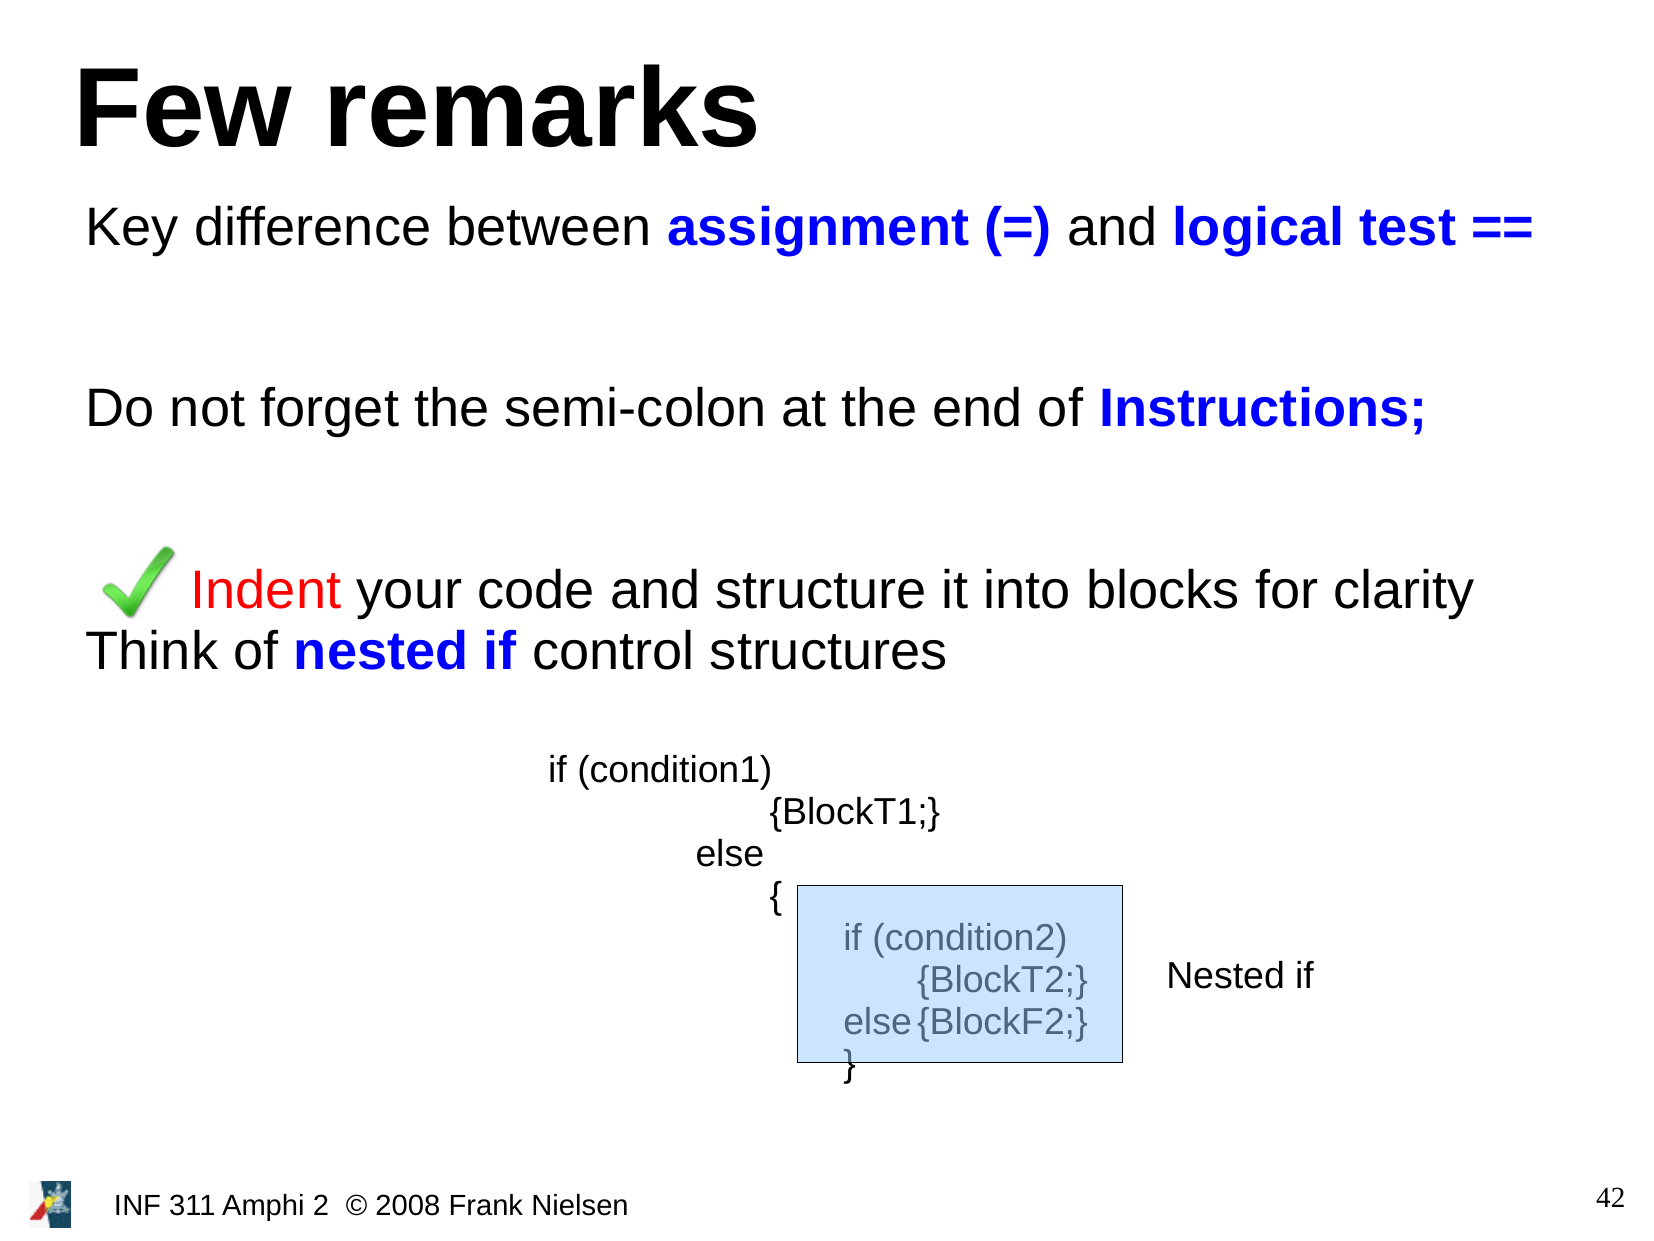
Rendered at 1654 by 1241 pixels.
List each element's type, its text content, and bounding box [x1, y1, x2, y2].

text_box Few remarks [59, 36, 1625, 178]
text_box [797, 885, 1123, 1063]
picture [102, 545, 178, 621]
text_box Nested if [1151, 947, 1329, 1004]
text_box Key difference between assignment (=) and logical test == Do not forget the semi-colon at the end of Instructions; Indent your code and structure it into blocks for clarity Think of nested if control structures [70, 188, 1550, 695]
text_box if (condition1) {BlockT1;} else { if (condition2) {BlockT2;} else {BlockF2;} } [533, 741, 1104, 1093]
picture [29, 1181, 71, 1228]
